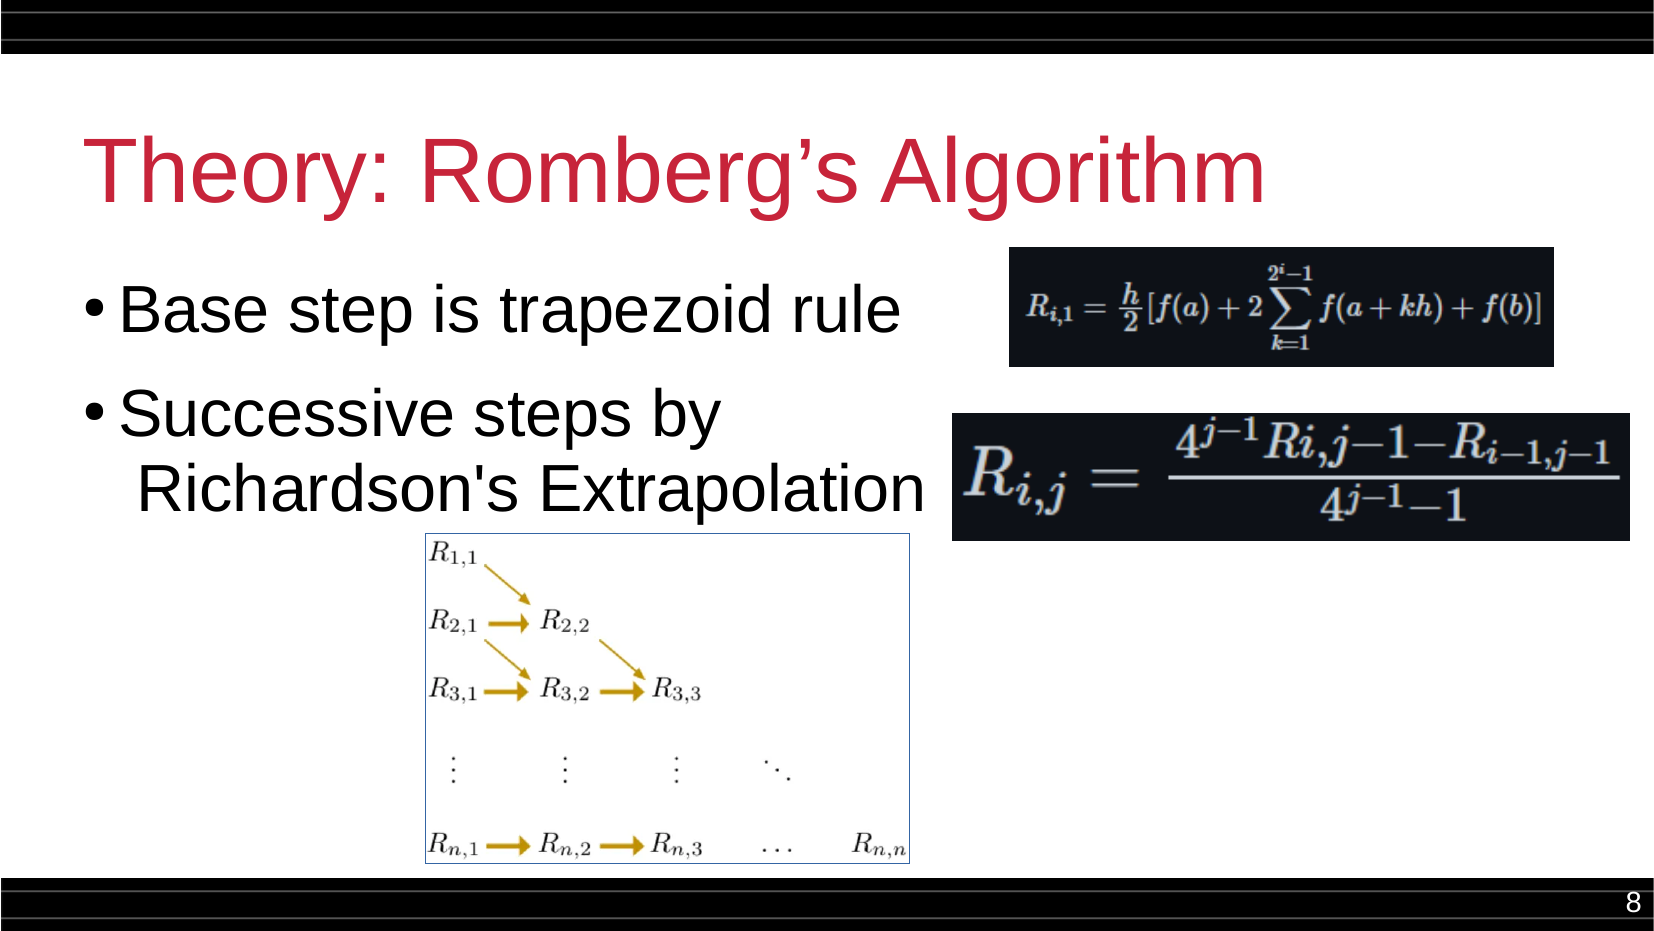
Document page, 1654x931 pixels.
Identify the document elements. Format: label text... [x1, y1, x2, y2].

picture [1, 878, 1654, 931]
picture [952, 413, 1630, 541]
picture [1, 0, 1654, 54]
title Theory: Romberg’s Algorithm [82, 92, 1571, 249]
list Base step is trapezoid rule Successive steps by Richardson's Extrapolation [82, 271, 1571, 851]
picture [1009, 247, 1554, 367]
picture [425, 533, 910, 864]
